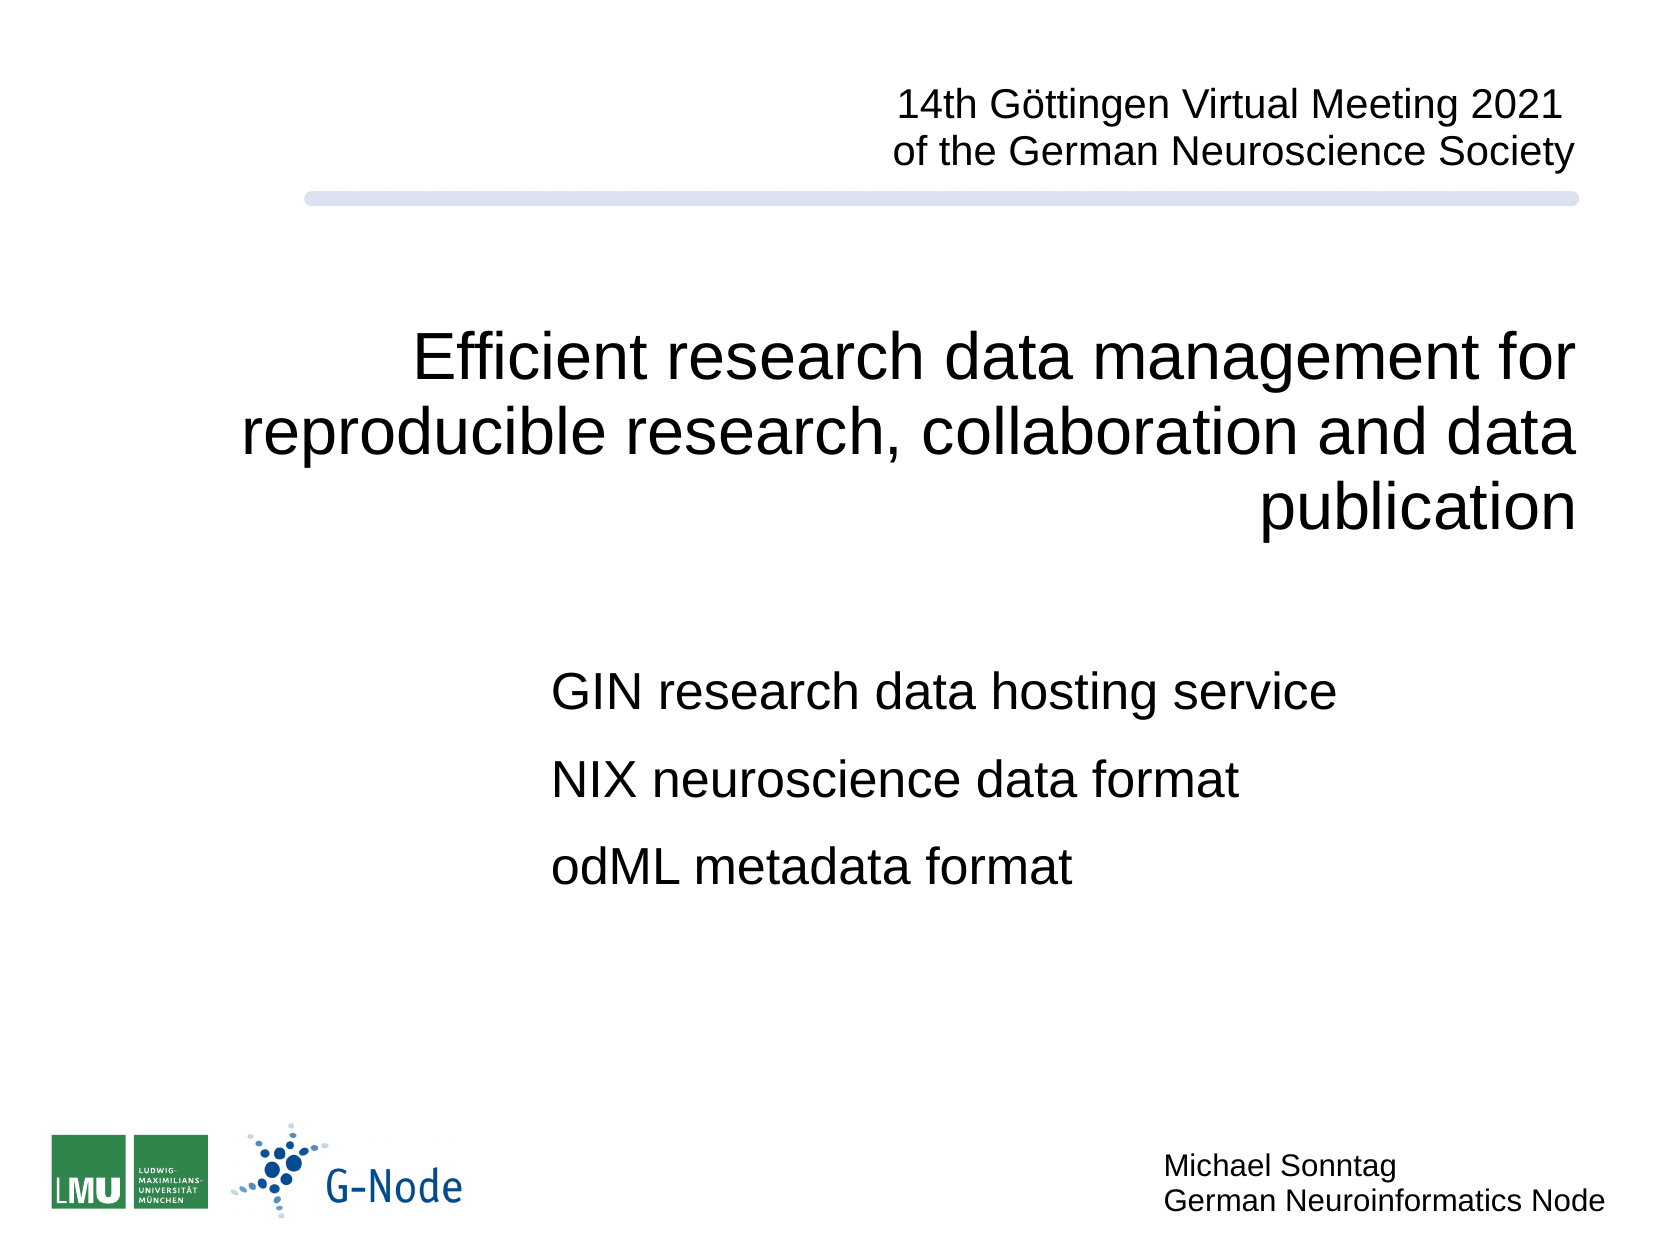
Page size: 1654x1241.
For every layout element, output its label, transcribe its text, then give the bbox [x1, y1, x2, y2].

list Michael Sonntag German Neuroinformatics Node [1092, 1148, 1617, 1216]
text_box Efficient research data management for reproducible research, collaboration and data publication [89, 285, 1578, 577]
picture [230, 1123, 467, 1219]
list GIN research data hosting service NIX neuroscience data format odML metadata format [480, 662, 1365, 916]
text_box 14th Göttingen Virtual Meeting 2021 of the German Neuroscience Society [87, 30, 1576, 226]
